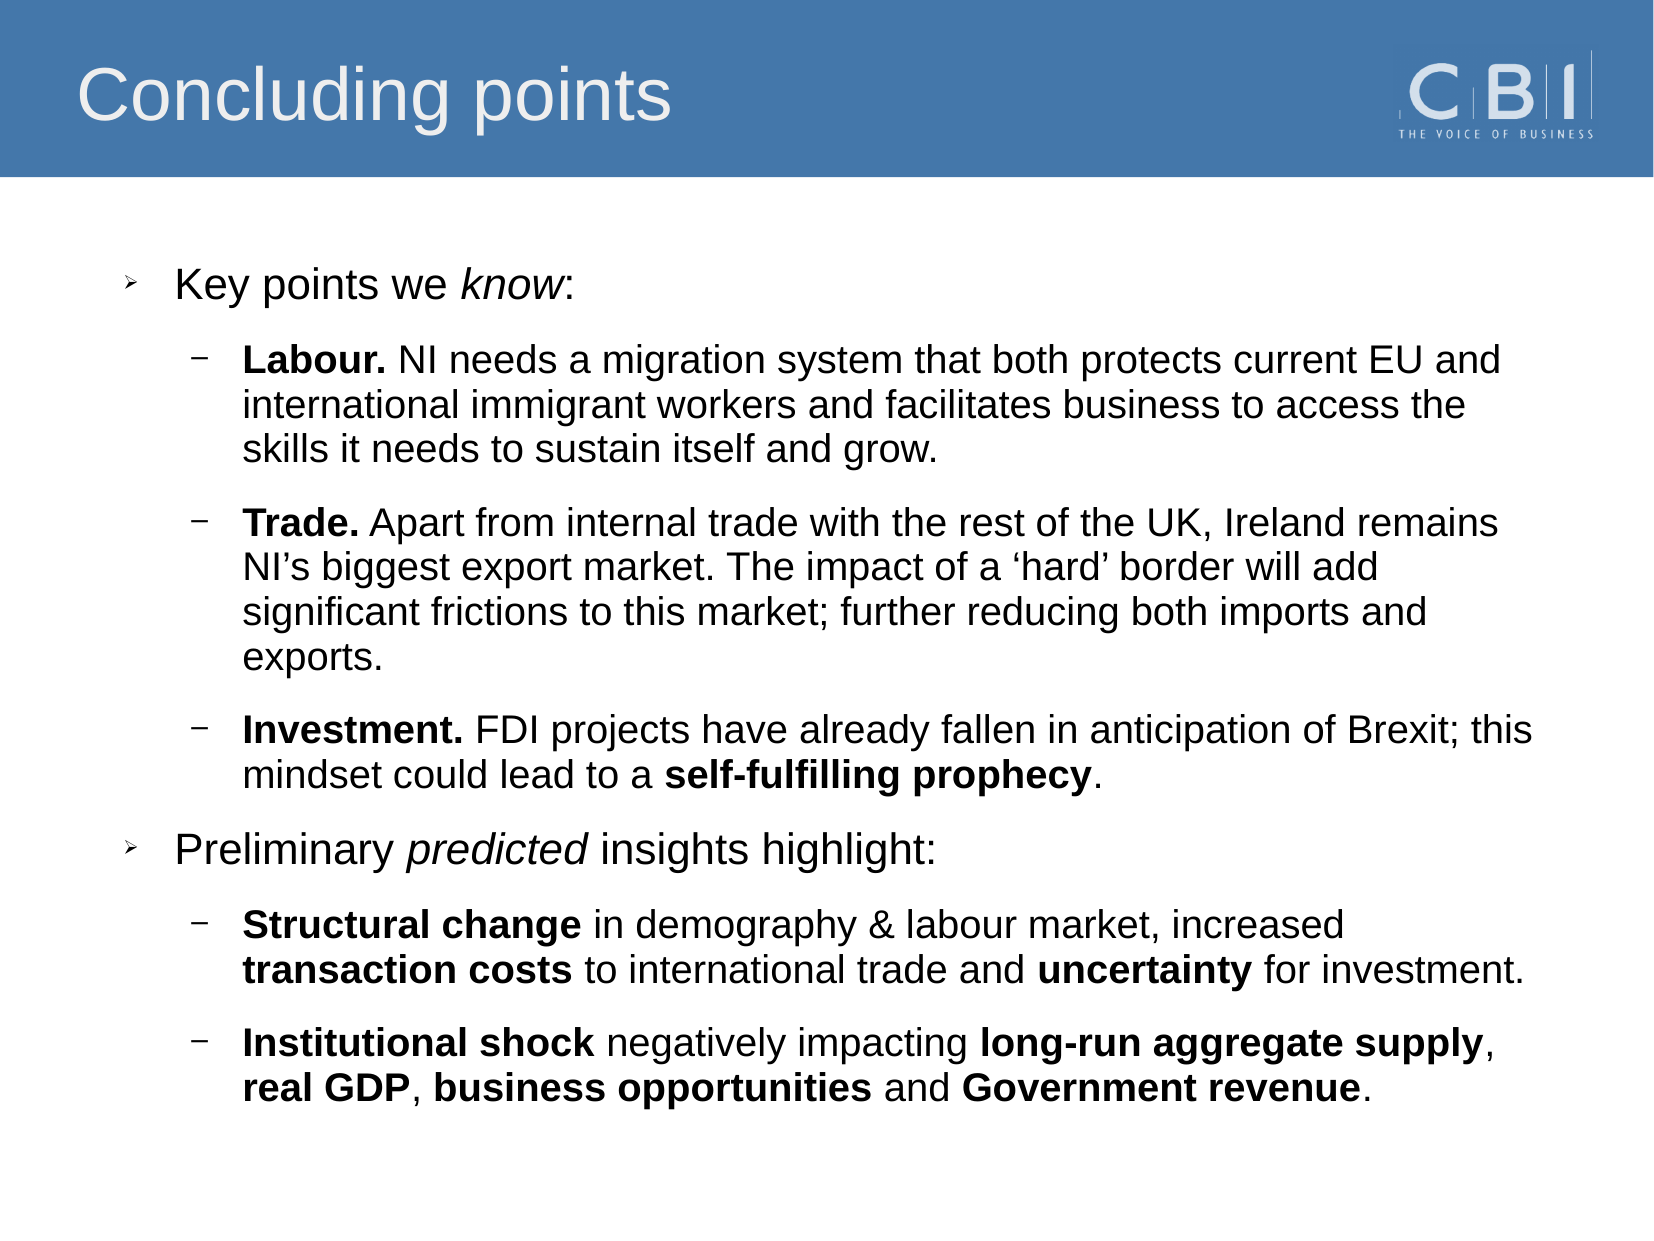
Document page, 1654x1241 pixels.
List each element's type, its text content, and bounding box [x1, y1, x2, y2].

title Concluding points [0, 0, 1654, 178]
text_box Key points we know: Labour. NI needs a migration system that both protects current EU and international immigrant workers and facilitates business to access the skills it needs to sustain itself and grow. Trade. Apart from internal trade with the rest of the UK, Ireland remains NI’s biggest export market. The impact of a ‘hard’ border will add significant frictions to this market; further reducing both imports and exports. Investment. FDI projects have already fallen in anticipation of Brexit; this mindset could lead to a self-fulfilling prophecy. Preliminary predicted insights highlight: Structural change in demography & labour market, increased transaction costs to international trade and uncertainty for investment. Institutional shock negatively impacting long-run aggregate supply, real GDP, business opportunities and Government revenue. [106, 259, 1536, 1170]
picture [1393, 44, 1599, 142]
